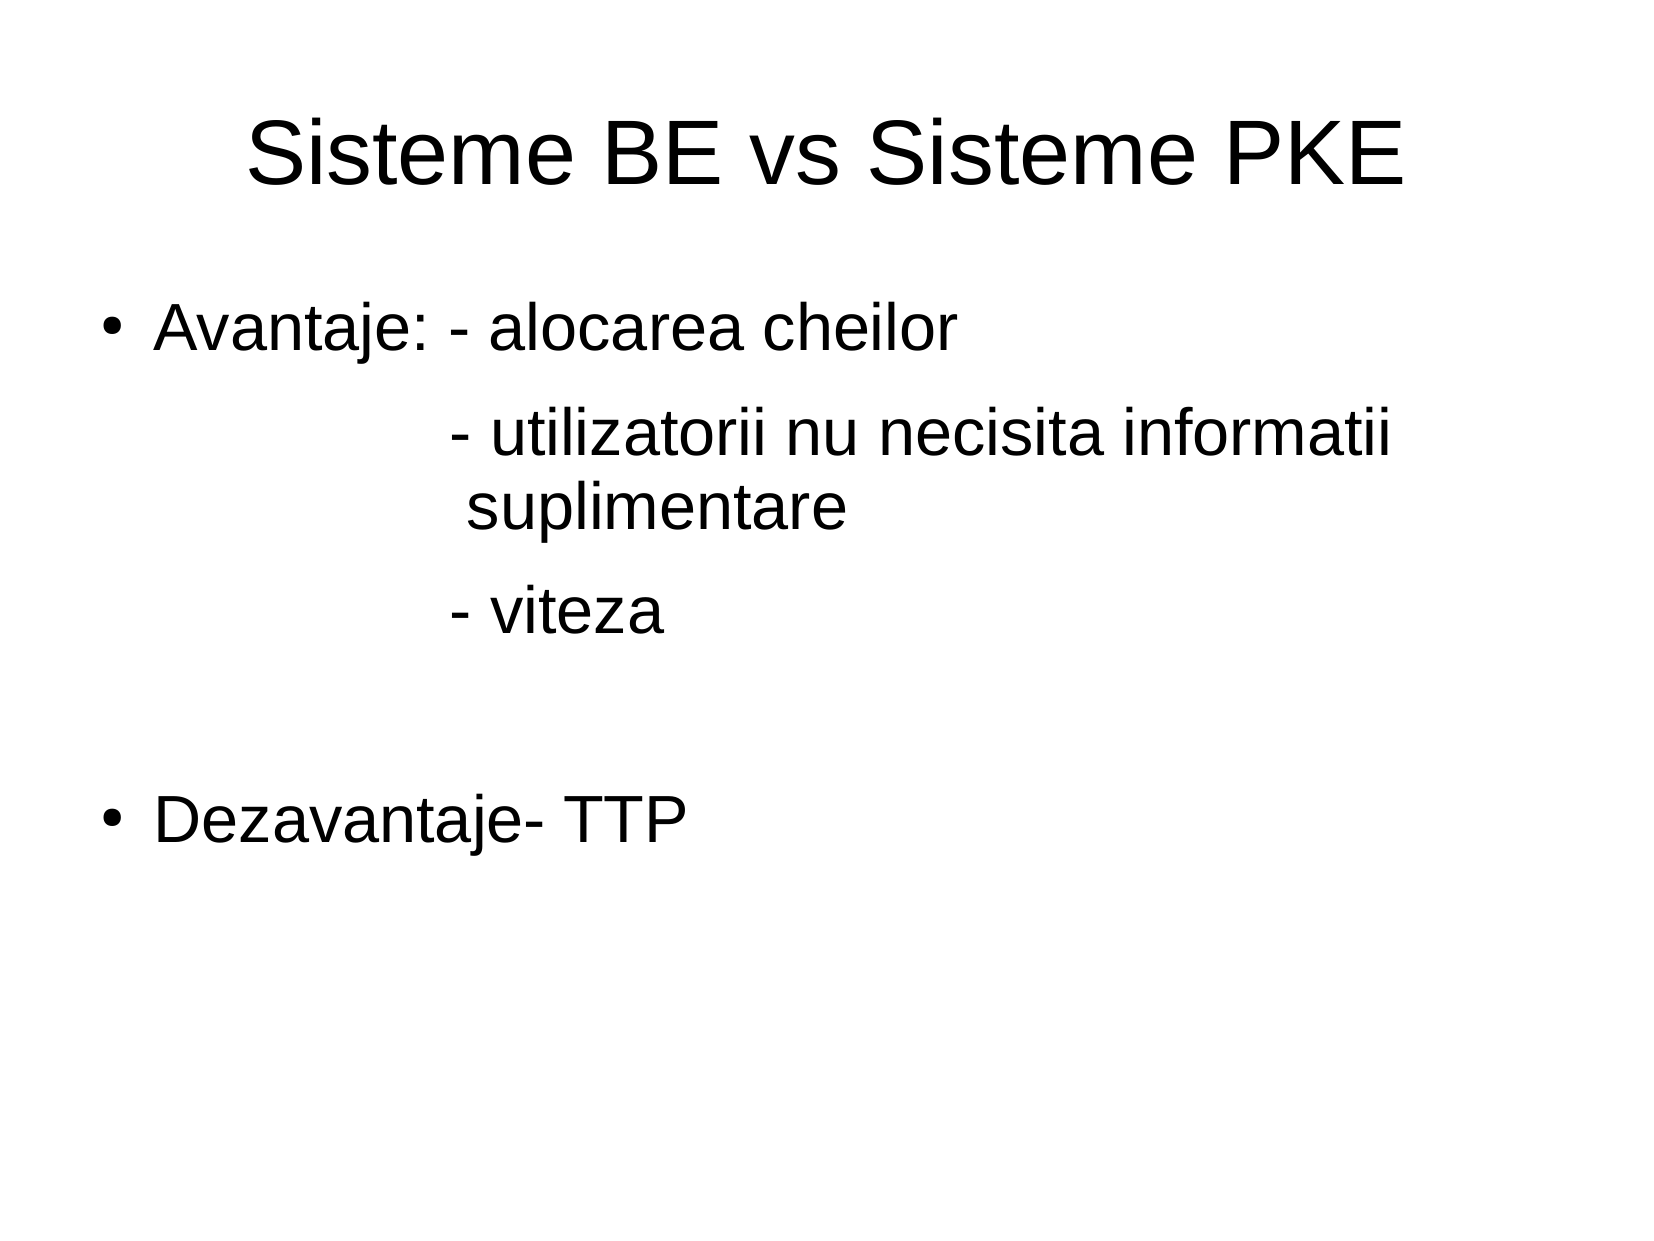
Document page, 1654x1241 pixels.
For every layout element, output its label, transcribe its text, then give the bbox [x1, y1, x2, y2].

list Avantaje: - alocarea cheilor - utilizatorii nu necisita informatii suplimentare - viteza Dezavantaje- TTP [82, 290, 1571, 1109]
title Sisteme BE vs Sisteme PKE [82, 49, 1571, 257]
